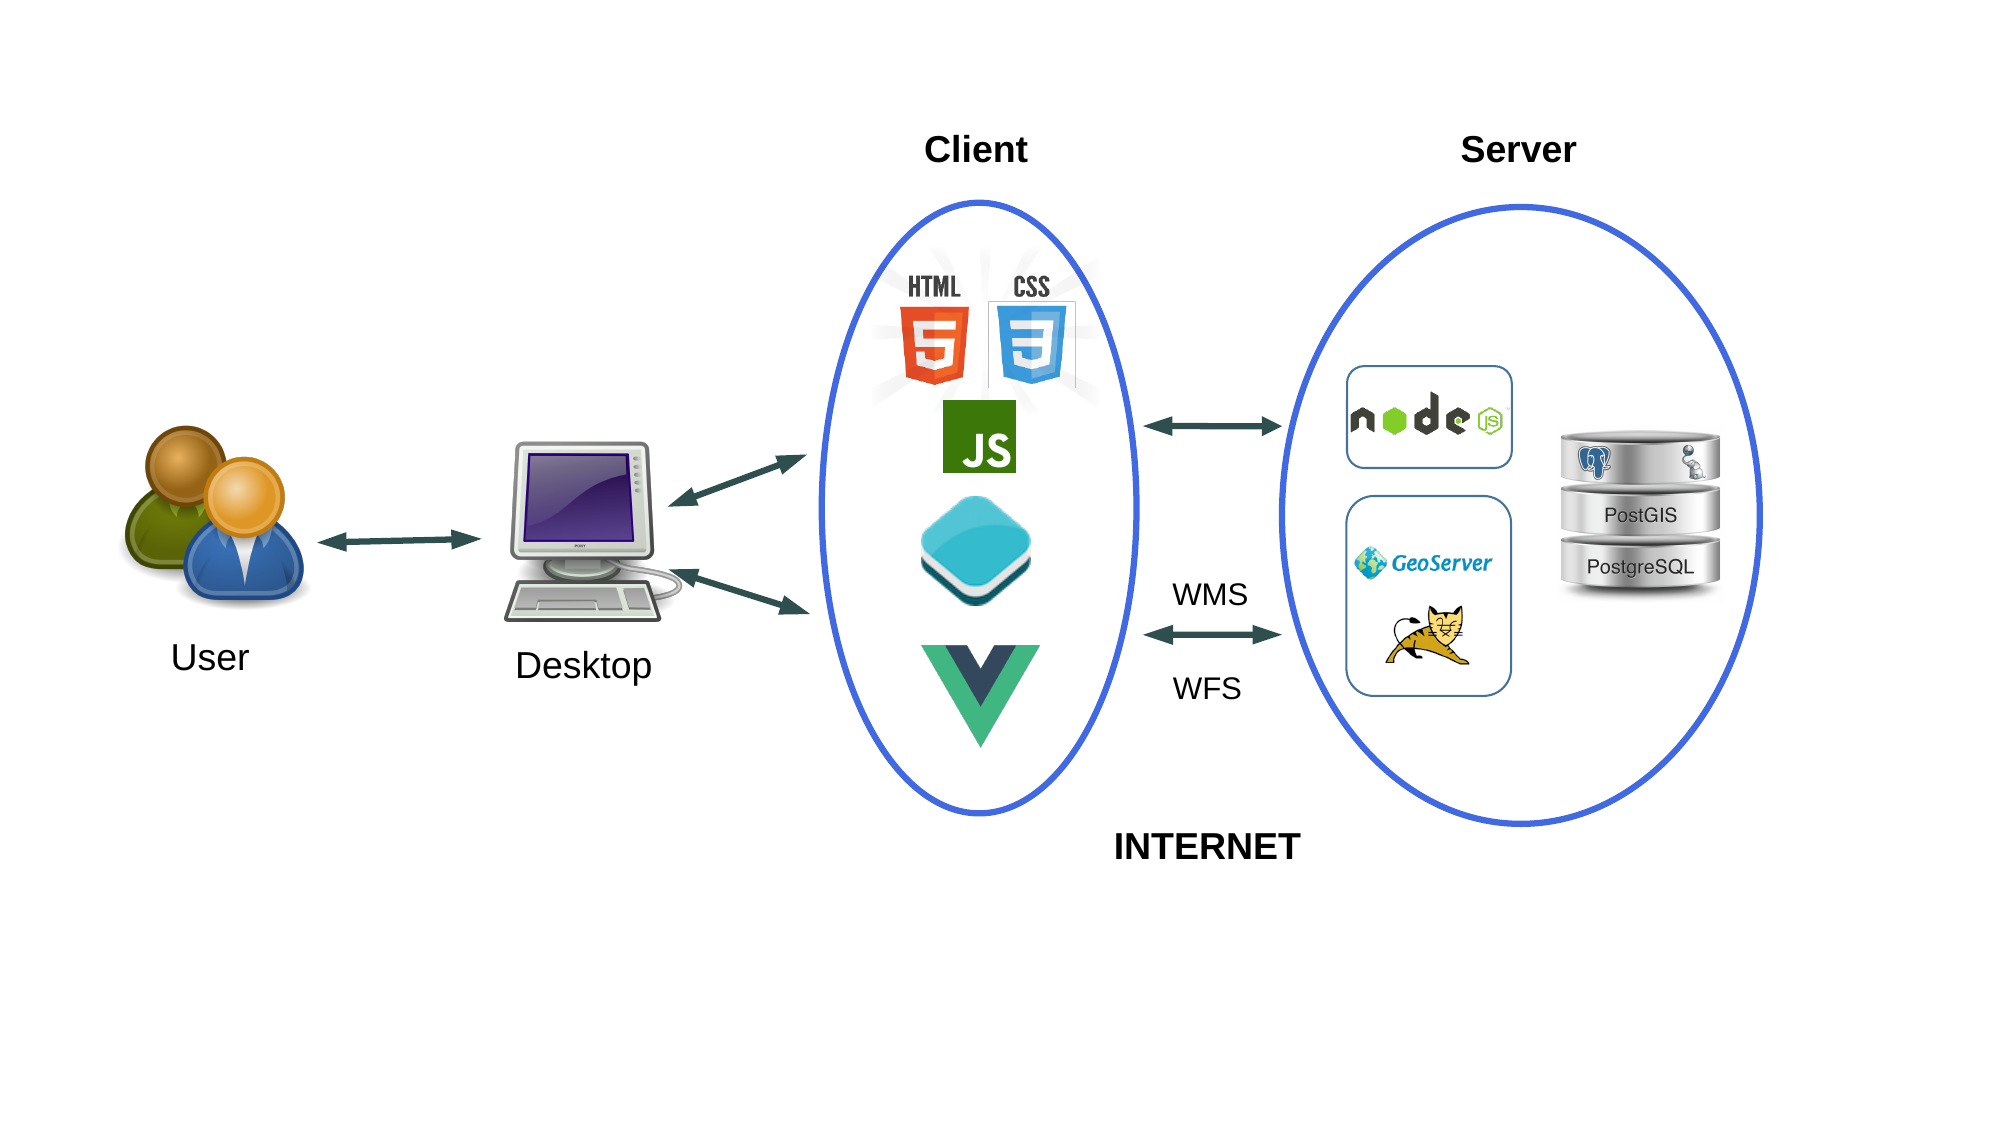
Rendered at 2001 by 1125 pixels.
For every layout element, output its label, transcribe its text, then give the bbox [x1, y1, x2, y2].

text_box INTERNET [1098, 814, 1357, 875]
picture [496, 437, 685, 626]
text_box Server [1445, 117, 1594, 178]
picture [871, 247, 1099, 473]
picture [1349, 371, 1510, 455]
picture [1346, 538, 1500, 696]
text_box WFS [1158, 661, 1283, 714]
picture [921, 637, 1040, 756]
picture [921, 496, 1031, 606]
text_box Client [909, 118, 1063, 178]
text_box Desktop [500, 588, 697, 694]
text_box User [155, 626, 272, 686]
text_box WMS [1157, 566, 1282, 620]
picture [1557, 425, 1725, 603]
picture [106, 413, 319, 626]
